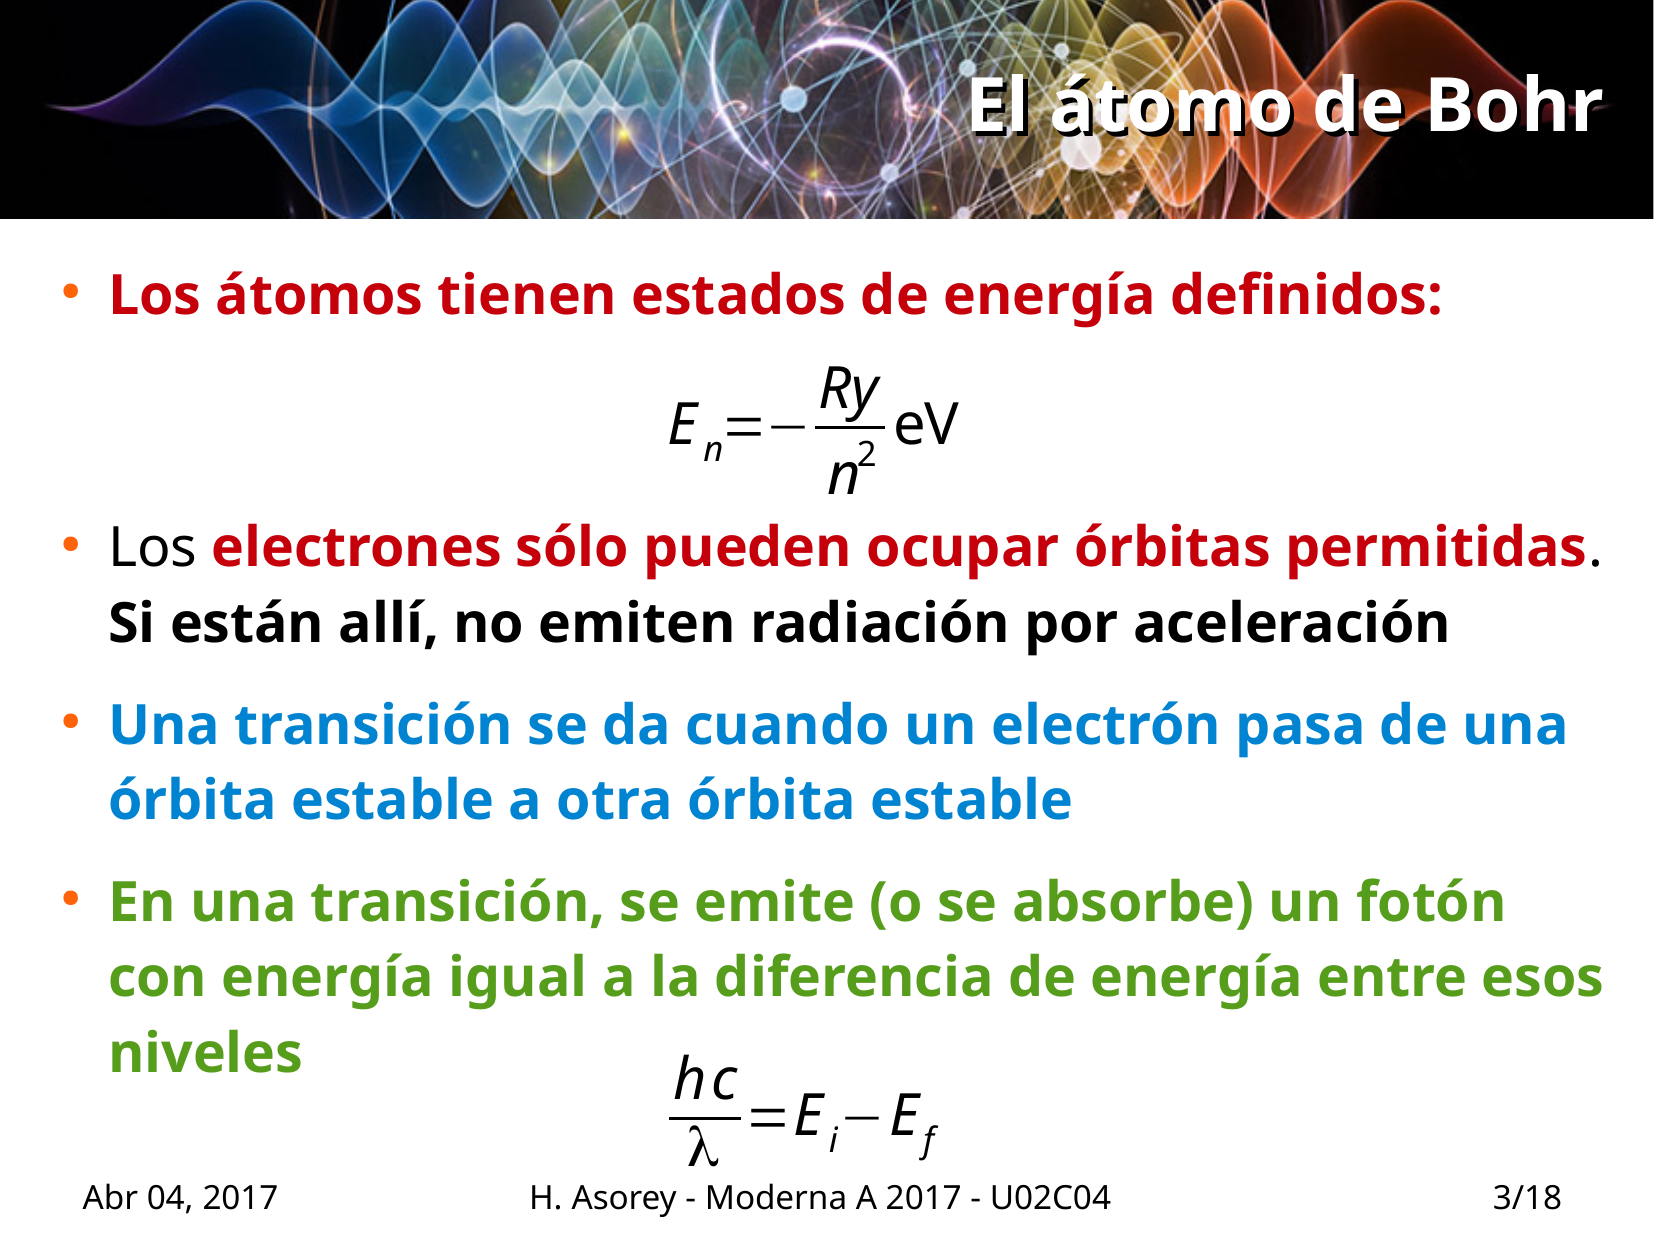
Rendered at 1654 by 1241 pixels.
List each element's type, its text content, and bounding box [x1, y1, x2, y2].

list Los átomos tienen estados de energía definidos: Los electrones sólo pueden ocupar órbitas permitidas. Si están allí, no emiten radiación por aceleración Una transición se da cuando un electrón pasa de una órbita estable a otra órbita estable En una transición, se emite (o se absorbe) un fotón con energía igual a la diferencia de energía entre esos niveles [45, 255, 1606, 1156]
chart [660, 352, 968, 511]
chart [660, 1043, 945, 1171]
picture [0, 0, 1654, 219]
title El átomo de Bohr [45, 15, 1606, 191]
